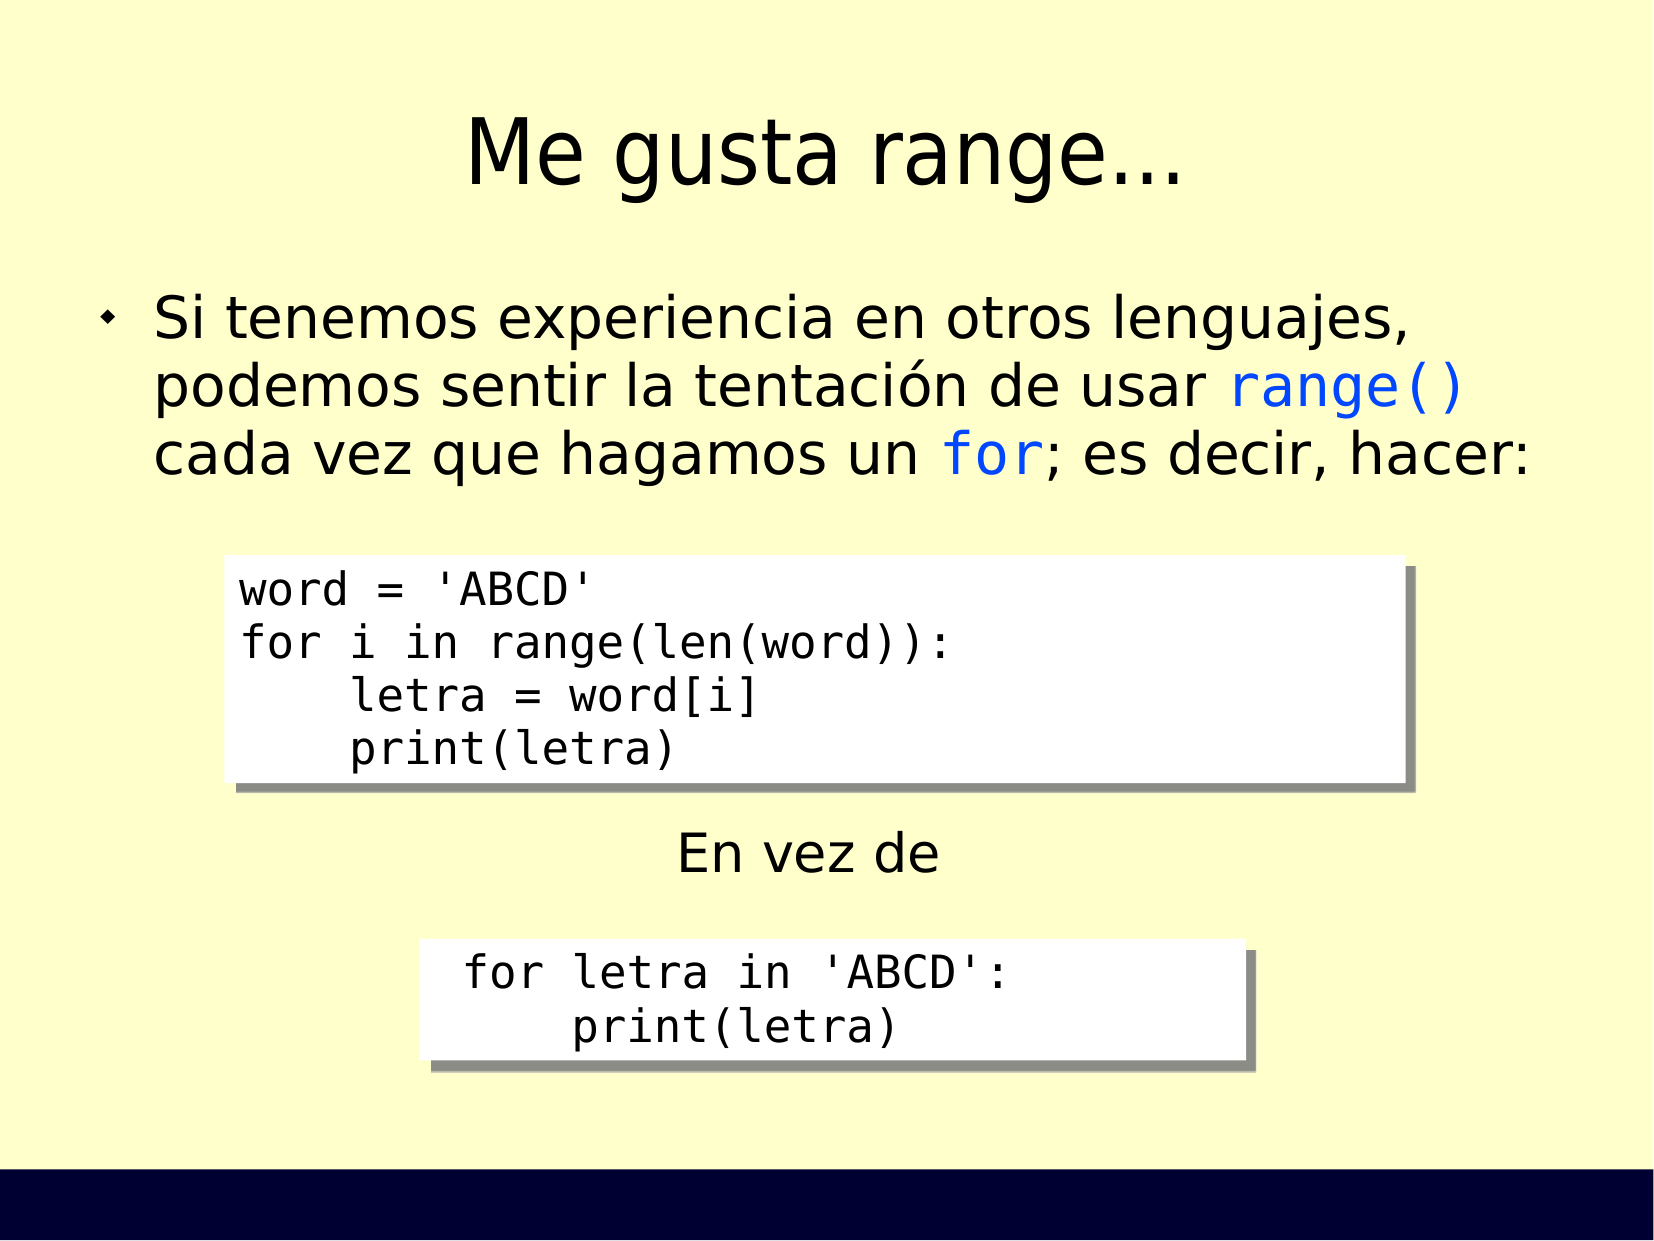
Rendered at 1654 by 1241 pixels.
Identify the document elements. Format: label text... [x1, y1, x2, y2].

text_box En vez de [661, 814, 957, 922]
text_box for letra in 'ABCD': print(letra) [419, 938, 1247, 1061]
list Si tenemos experiencia en otros lenguajes, podemos sentir la tentación de usar range() cada vez que hagamos un for; es decir, hacer: [82, 227, 1538, 546]
title Me gusta range... [82, 49, 1571, 257]
text_box word = 'ABCD' for i in range(len(word)): letra = word[i] print(letra) [224, 555, 1406, 784]
